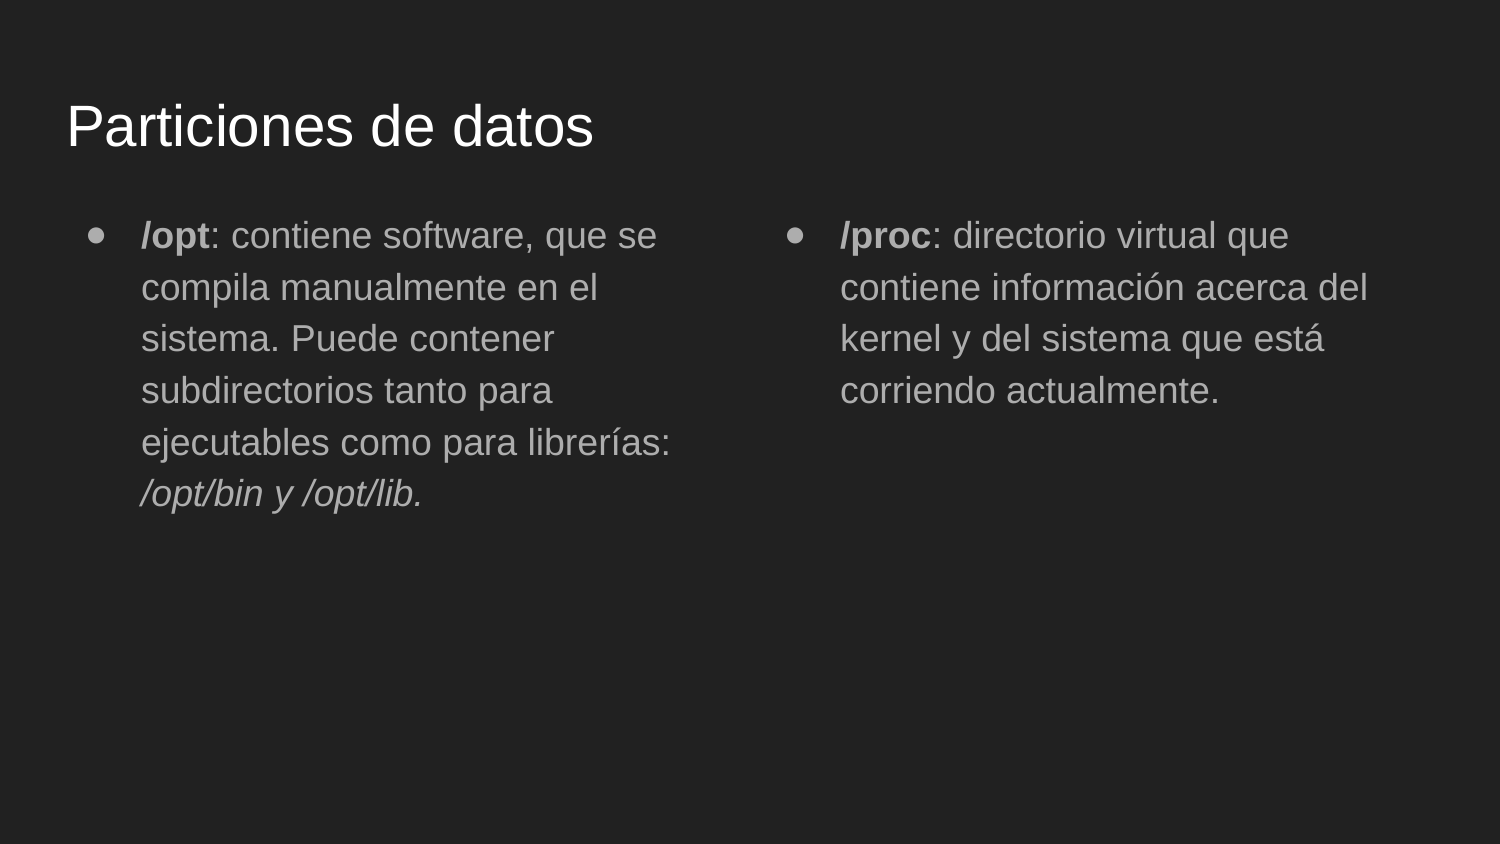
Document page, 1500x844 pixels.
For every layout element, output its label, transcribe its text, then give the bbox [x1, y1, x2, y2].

list /proc: directorio virtual que contiene información acerca del kernel y del sistema que está corriendo actualmente. [750, 189, 1449, 750]
title Particiones de datos [51, 72, 1449, 167]
list /opt: contiene software, que se compila manualmente en el sistema. Puede contener subdirectorios tanto para ejecutables como para librerías: /opt/bin y /opt/lib. [51, 189, 750, 750]
